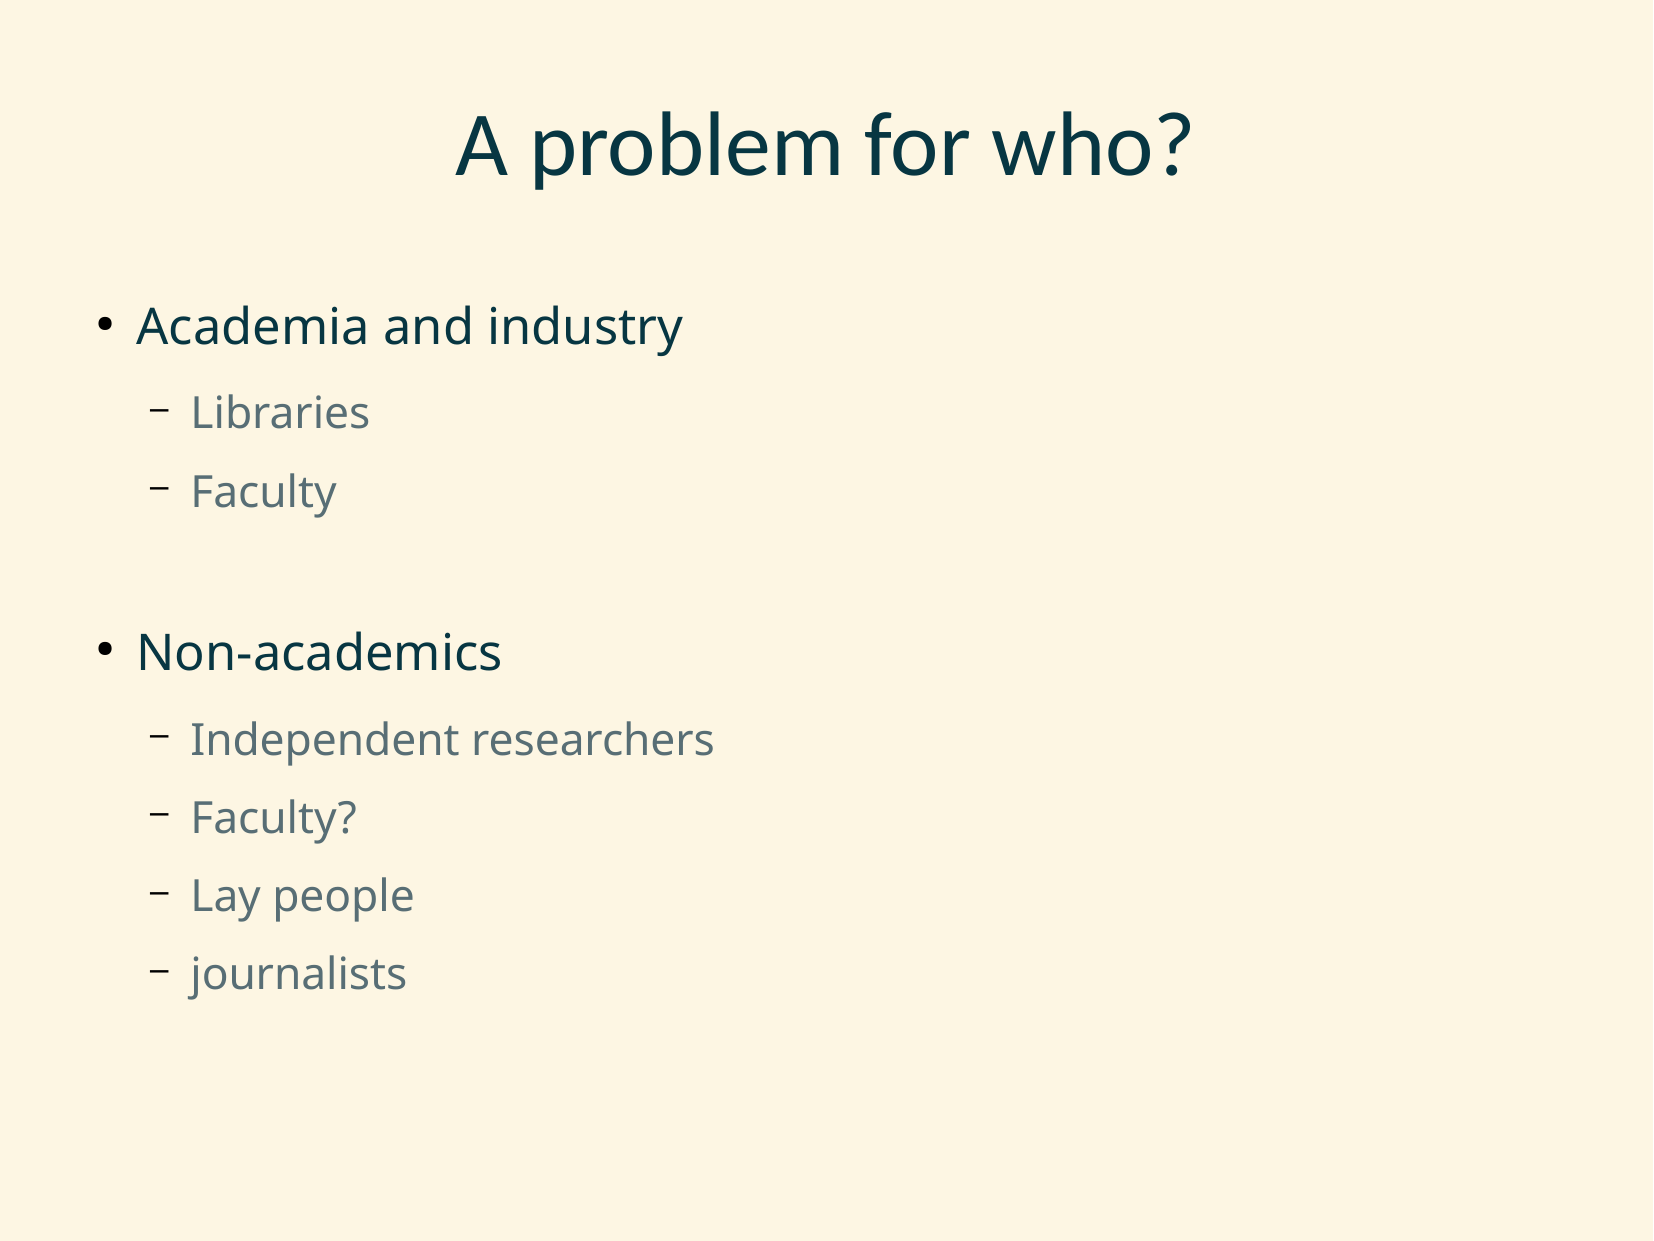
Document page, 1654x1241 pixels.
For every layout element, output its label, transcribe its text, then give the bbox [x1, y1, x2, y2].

title A problem for who? [82, 49, 1571, 257]
list Academia and industry Libraries Faculty Non-academics Independent researchers Faculty? Lay people journalists [82, 290, 1571, 1010]
